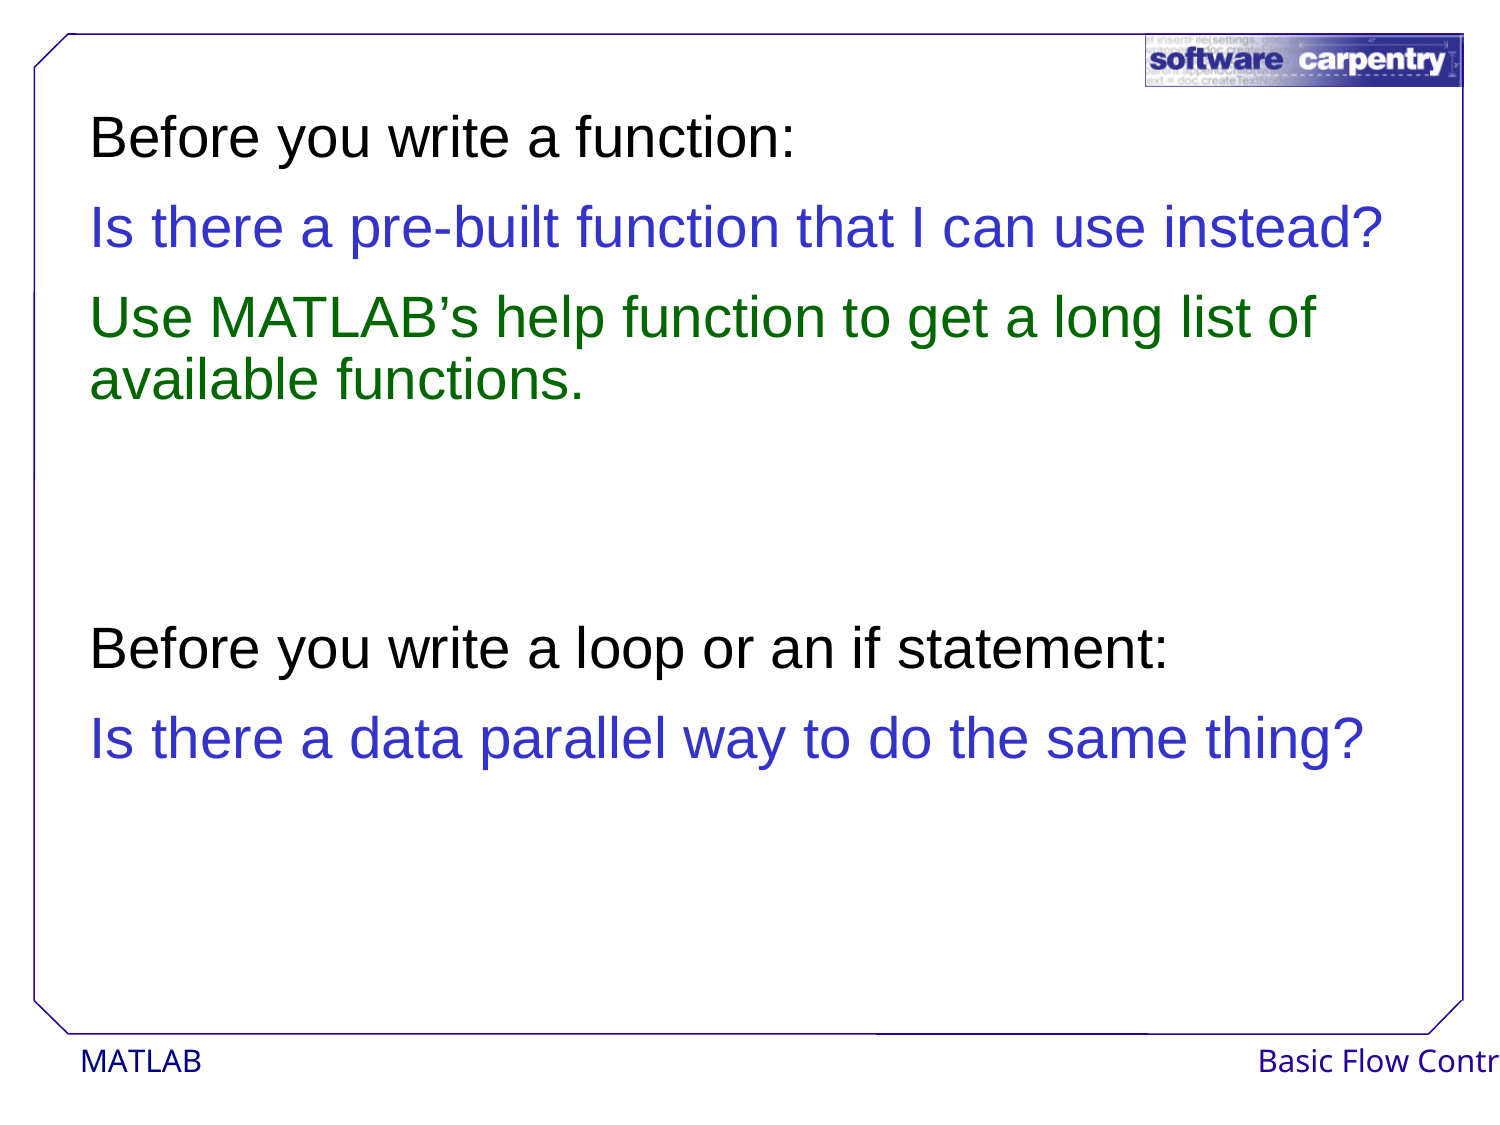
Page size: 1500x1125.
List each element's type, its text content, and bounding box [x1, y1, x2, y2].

list Before you write a function: Is there a pre-built function that I can use instead? Use MATLAB’s help function to get a long list of available functions. Before you write a loop or an if statement: Is there a data parallel way to do the same thing? [75, 99, 1426, 1013]
picture [1145, 33, 1464, 87]
